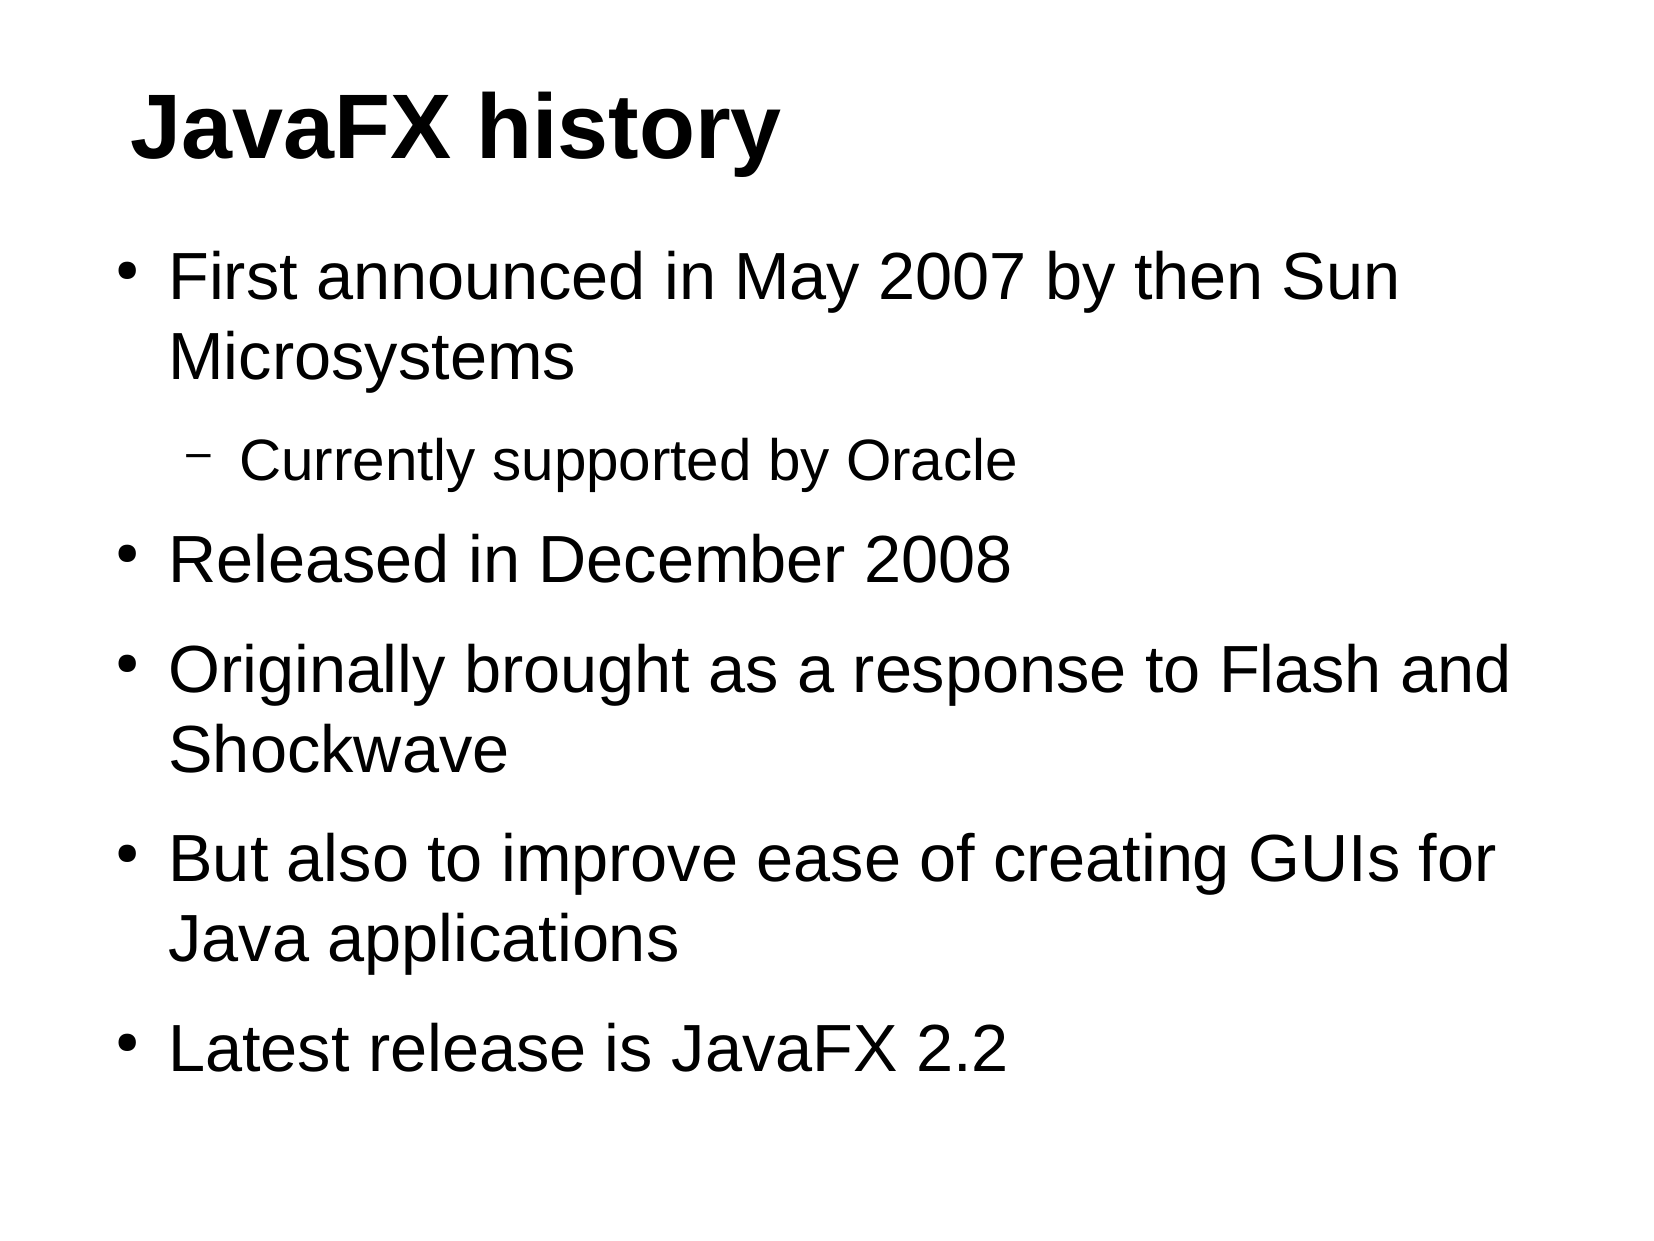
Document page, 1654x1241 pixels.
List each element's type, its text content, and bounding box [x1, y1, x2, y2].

title JavaFX history [82, 49, 1571, 196]
list First announced in May 2007 by then Sun Microsystems Currently supported by Oracle Released in December 2008 Originally brought as a response to Flash and Shockwave But also to improve ease of creating GUIs for Java applications Latest release is JavaFX 2.2 [82, 225, 1538, 1186]
